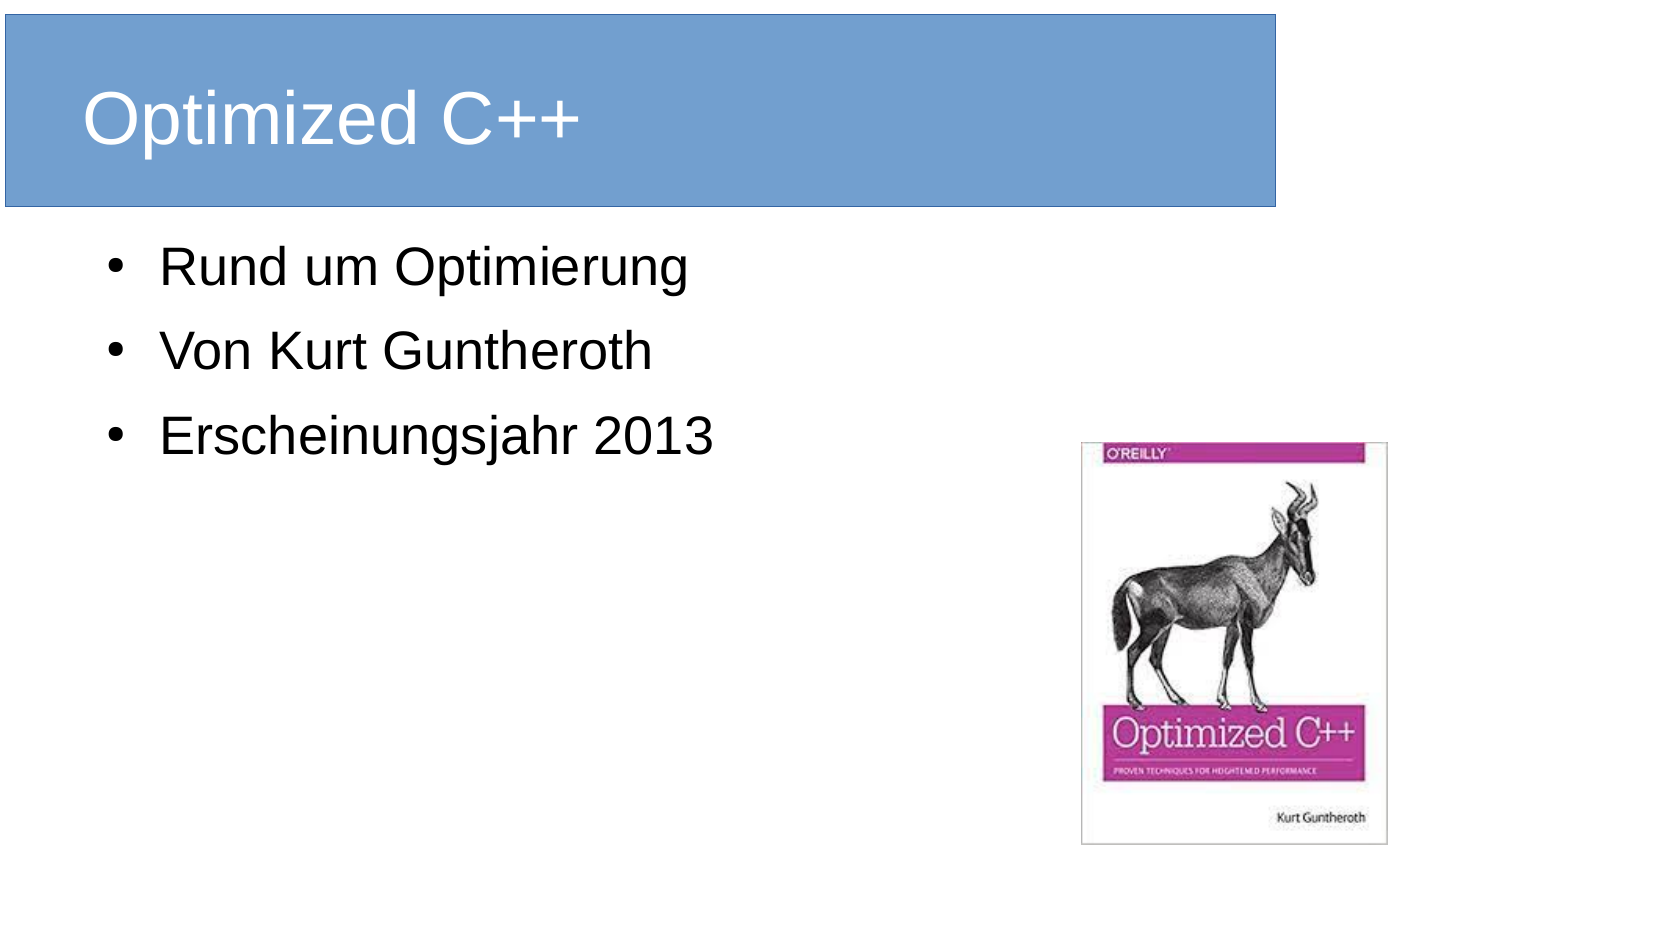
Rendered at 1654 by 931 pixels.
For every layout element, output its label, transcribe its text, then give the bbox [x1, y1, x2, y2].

title Optimized C++ [82, 44, 1235, 192]
list Rund um Optimierung Von Kurt Guntheroth Erscheinungsjahr 2013 [88, 236, 1565, 798]
picture [1081, 442, 1388, 845]
